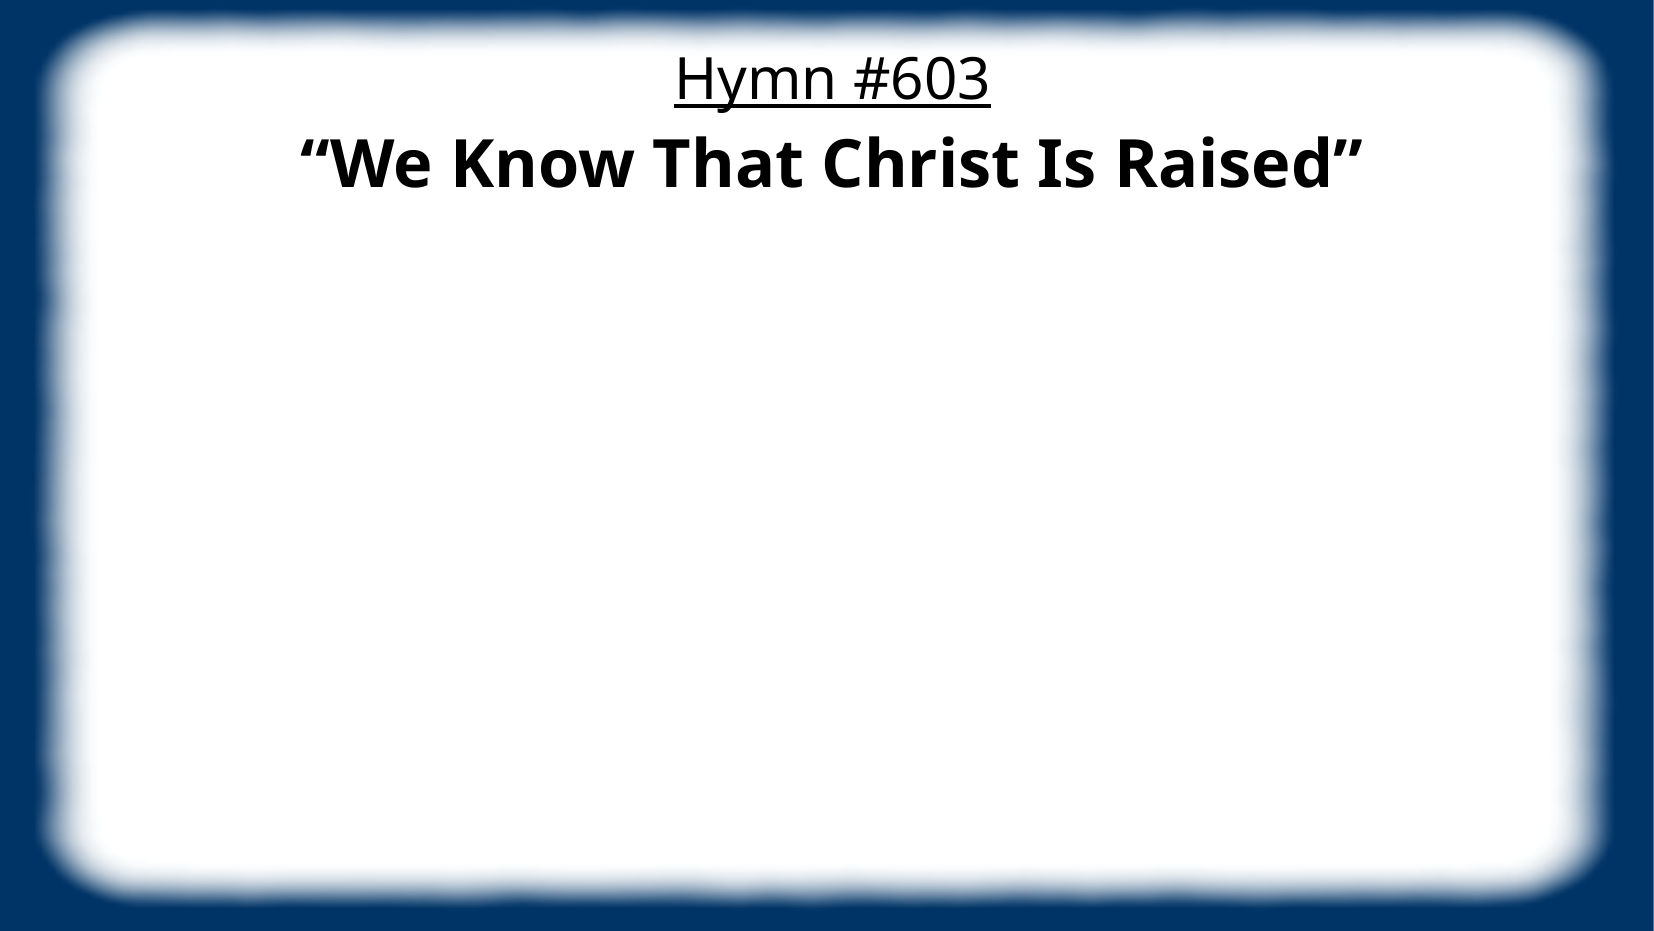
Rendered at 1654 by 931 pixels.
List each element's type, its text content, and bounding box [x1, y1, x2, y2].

picture [0, 0, 1654, 931]
text_box Hymn #603 “We Know That Christ Is Raised” [90, 30, 1576, 211]
